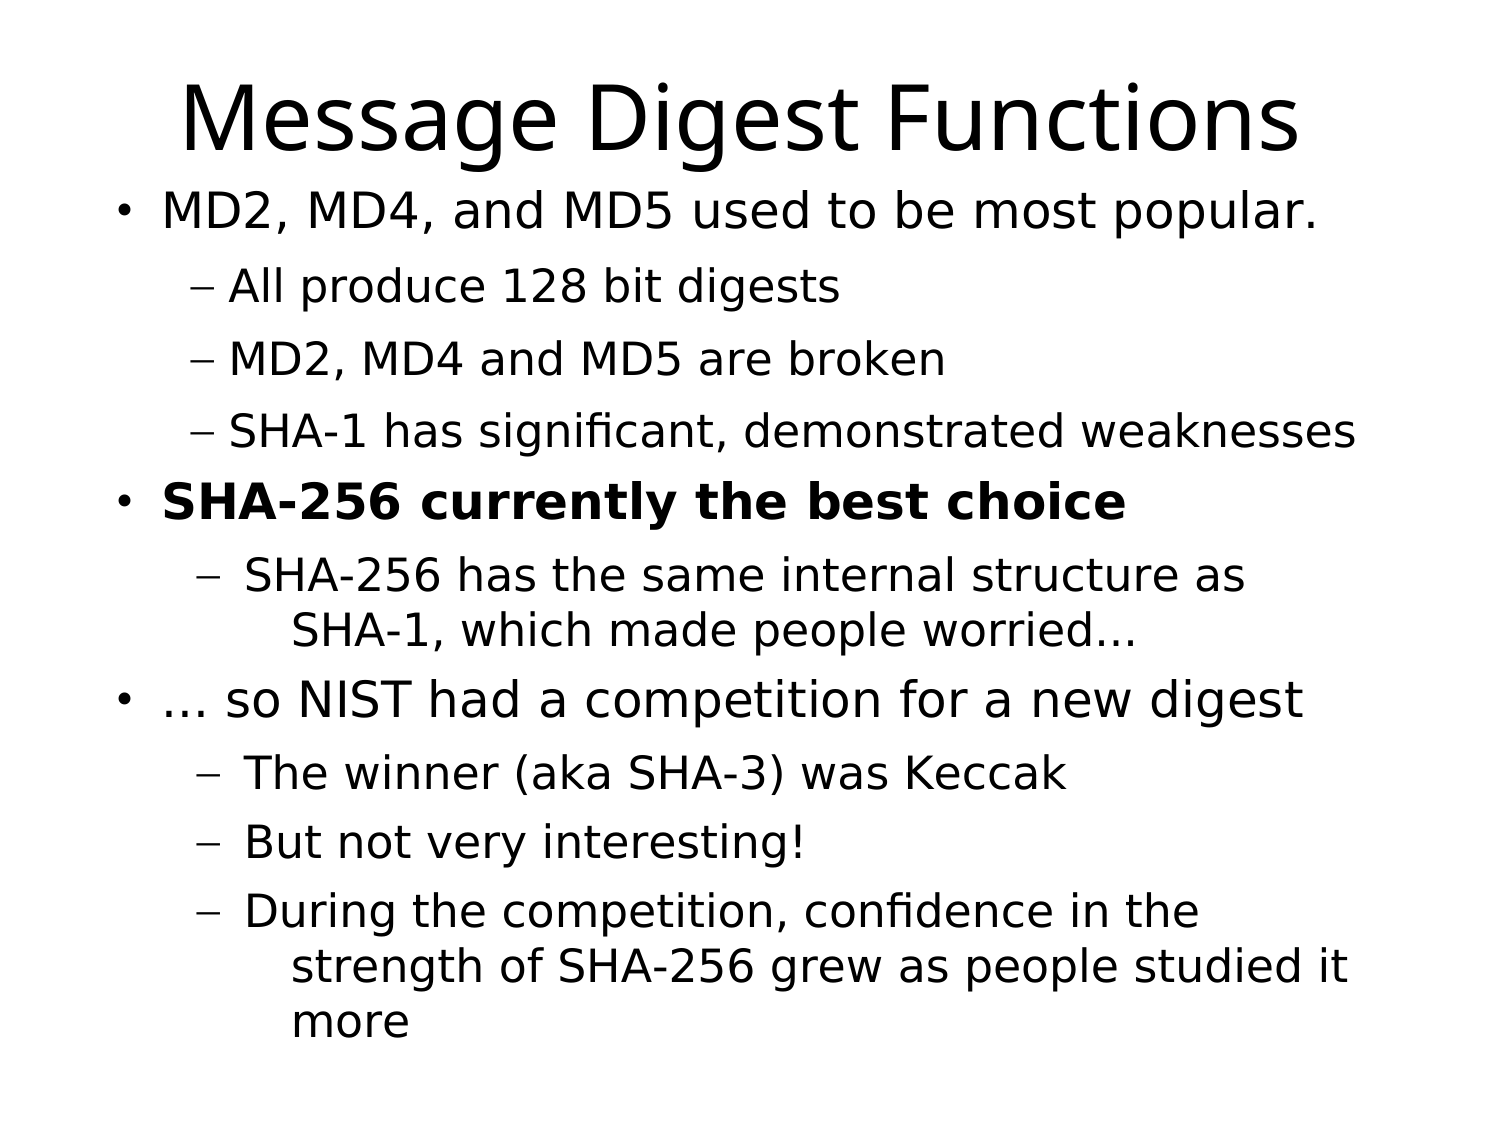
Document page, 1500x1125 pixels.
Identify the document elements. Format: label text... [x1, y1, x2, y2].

title Message Digest Functions [102, 19, 1378, 208]
list MD2, MD4, and MD5 used to be most popular. All produce 128 bit digests MD2, MD4 and MD5 are broken SHA-1 has significant, demonstrated weaknesses SHA-256 currently the best choice SHA-256 has the same internal structure as SHA-1, which made people worried... ... so NIST had a competition for a new digest The winner (aka SHA-3) was Keccak But not very interesting! During the competition, confidence in the strength of SHA-256 grew as people studied it more [100, 174, 1376, 1101]
